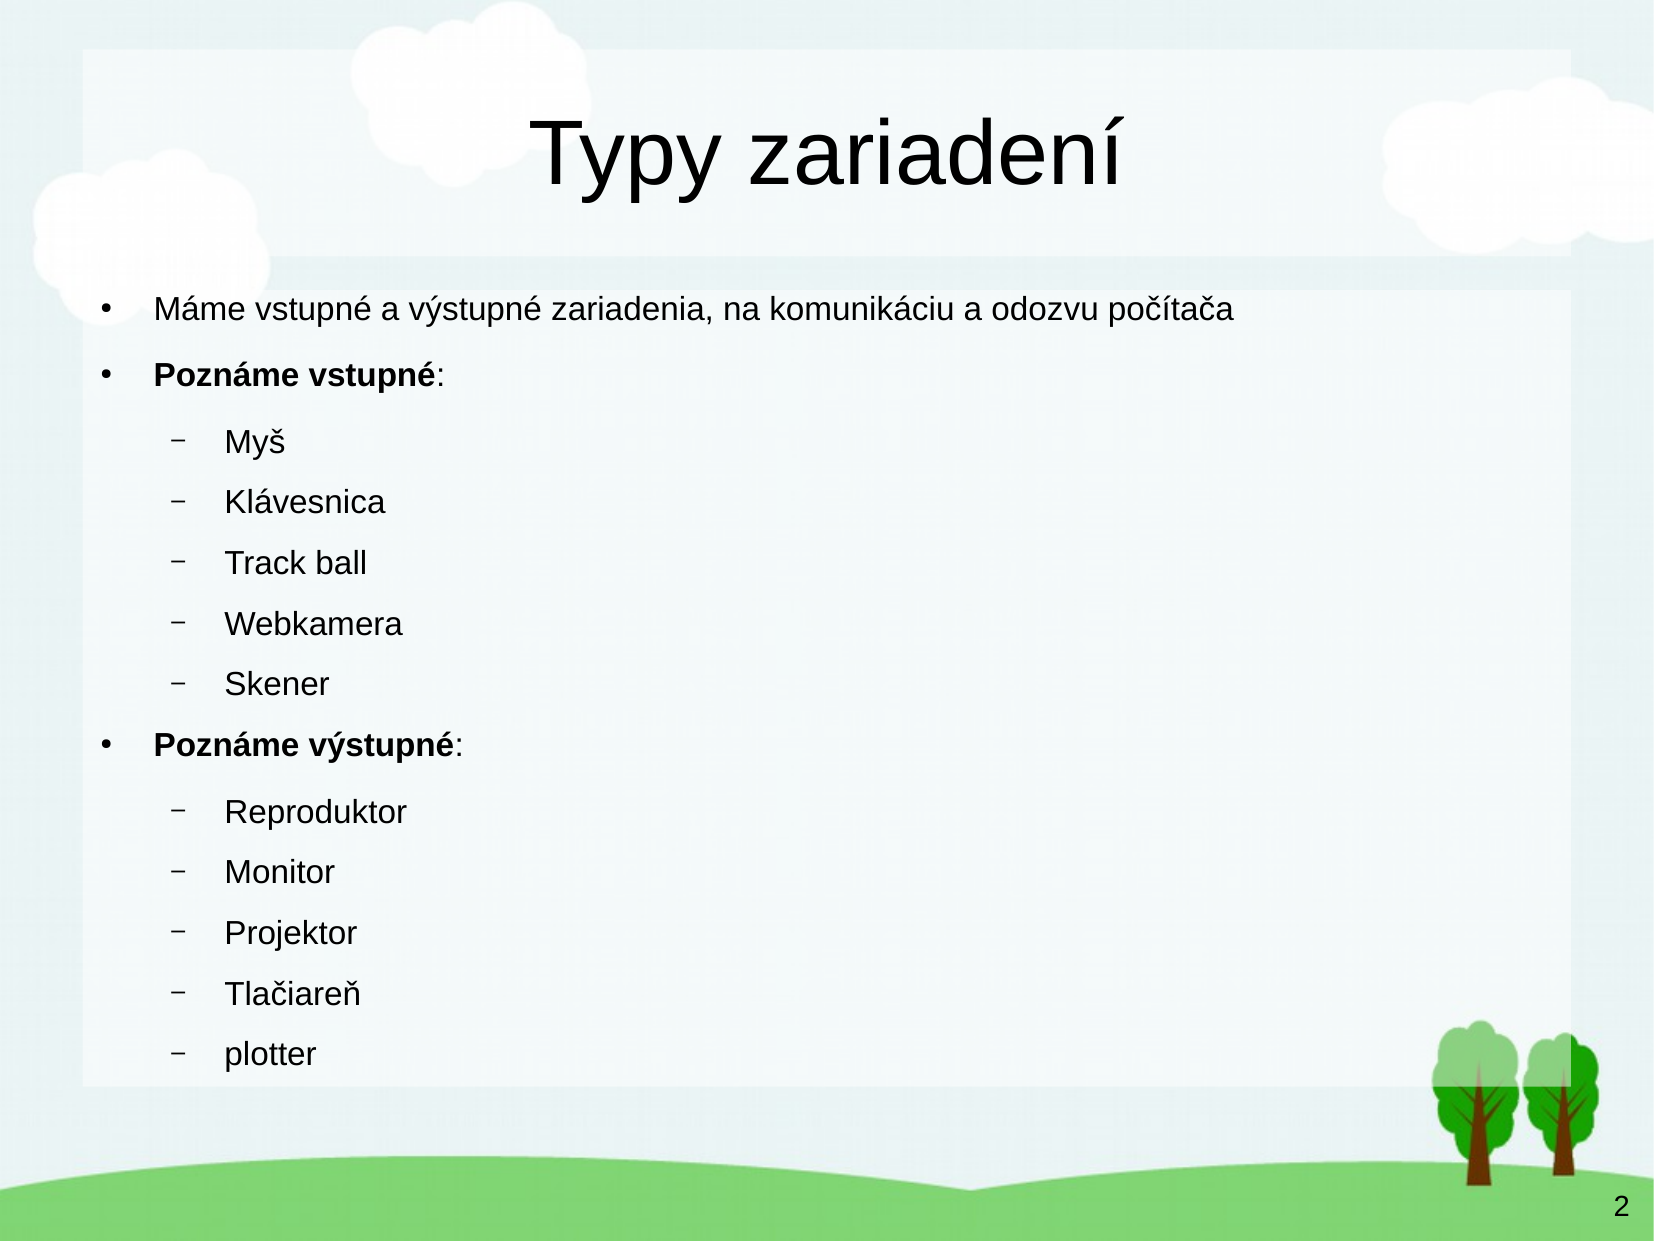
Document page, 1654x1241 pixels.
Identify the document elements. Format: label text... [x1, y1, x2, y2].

title Typy zariadení [82, 49, 1571, 257]
picture [0, 0, 1654, 1241]
list Máme vstupné a výstupné zariadenia, na komunikáciu a odozvu počítača Poznáme vstupné: Myš Klávesnica Track ball Webkamera Skener Poznáme výstupné: Reproduktor Monitor Projektor Tlačiareň plotter [82, 290, 1571, 1087]
